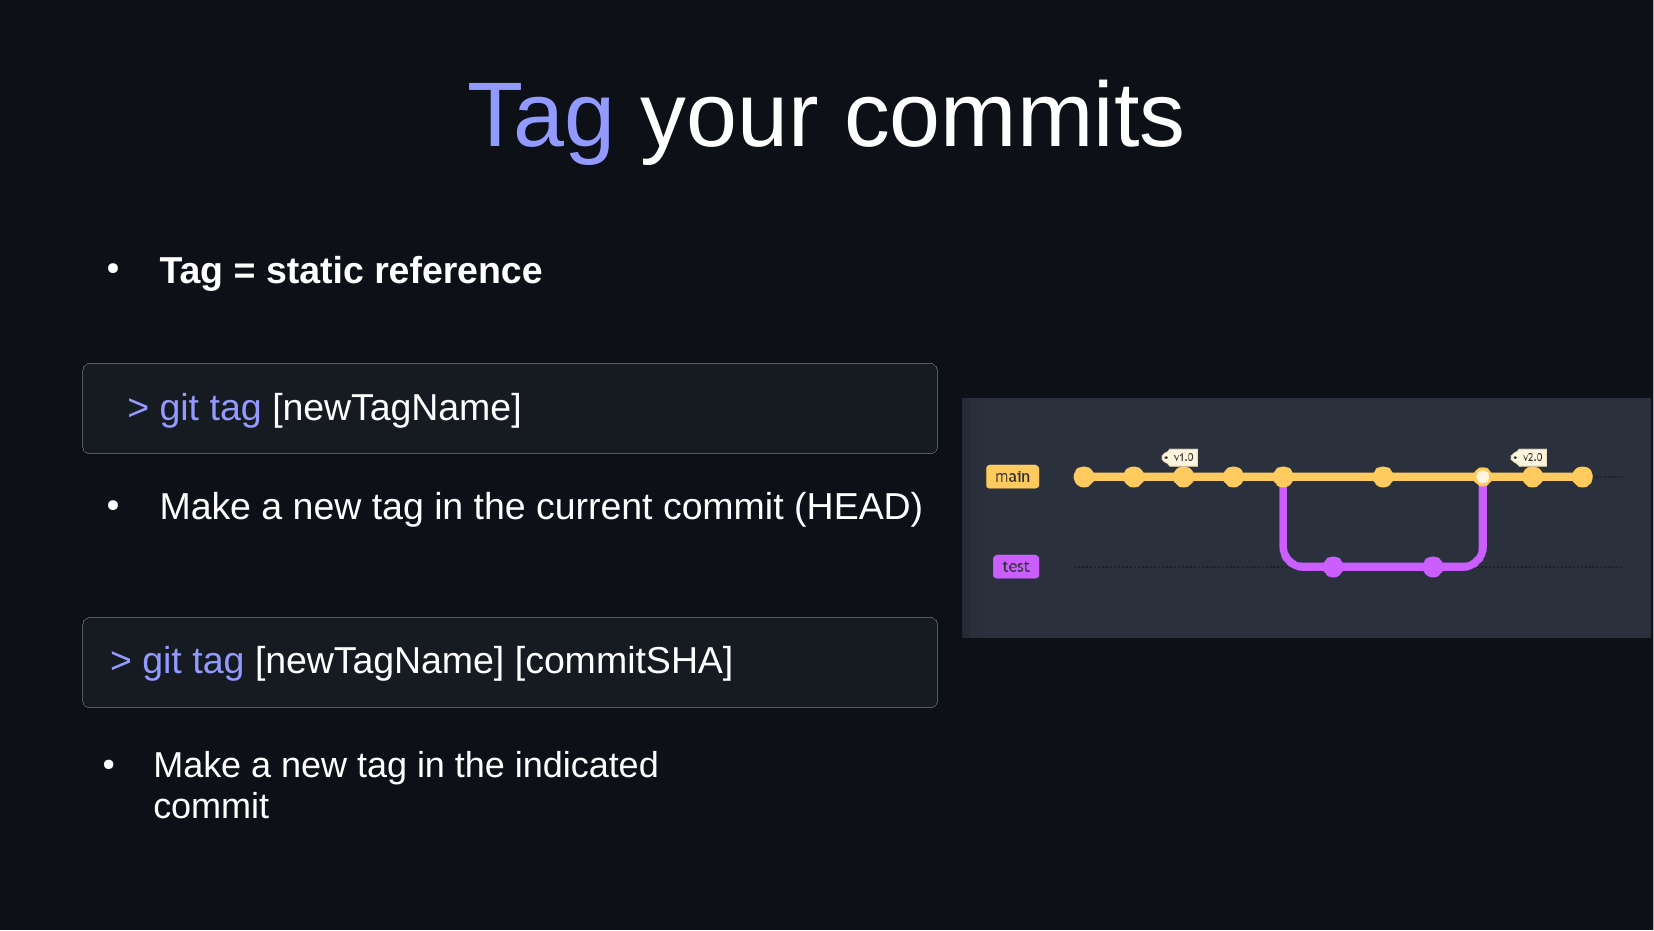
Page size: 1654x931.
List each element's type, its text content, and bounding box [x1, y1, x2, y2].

text_box [82, 363, 938, 454]
list Make a new tag in the indicated commit [85, 745, 713, 826]
list Tag = static reference [88, 249, 1577, 330]
text_box [82, 617, 938, 708]
text_box > git tag [newTagName] [112, 378, 563, 436]
text_box > git tag [newTagName] [commitSHA] [95, 632, 863, 732]
list Make a new tag in the current commit (HEAD) [88, 485, 962, 567]
picture [962, 398, 1651, 638]
title Tag your commits [82, 37, 1571, 193]
